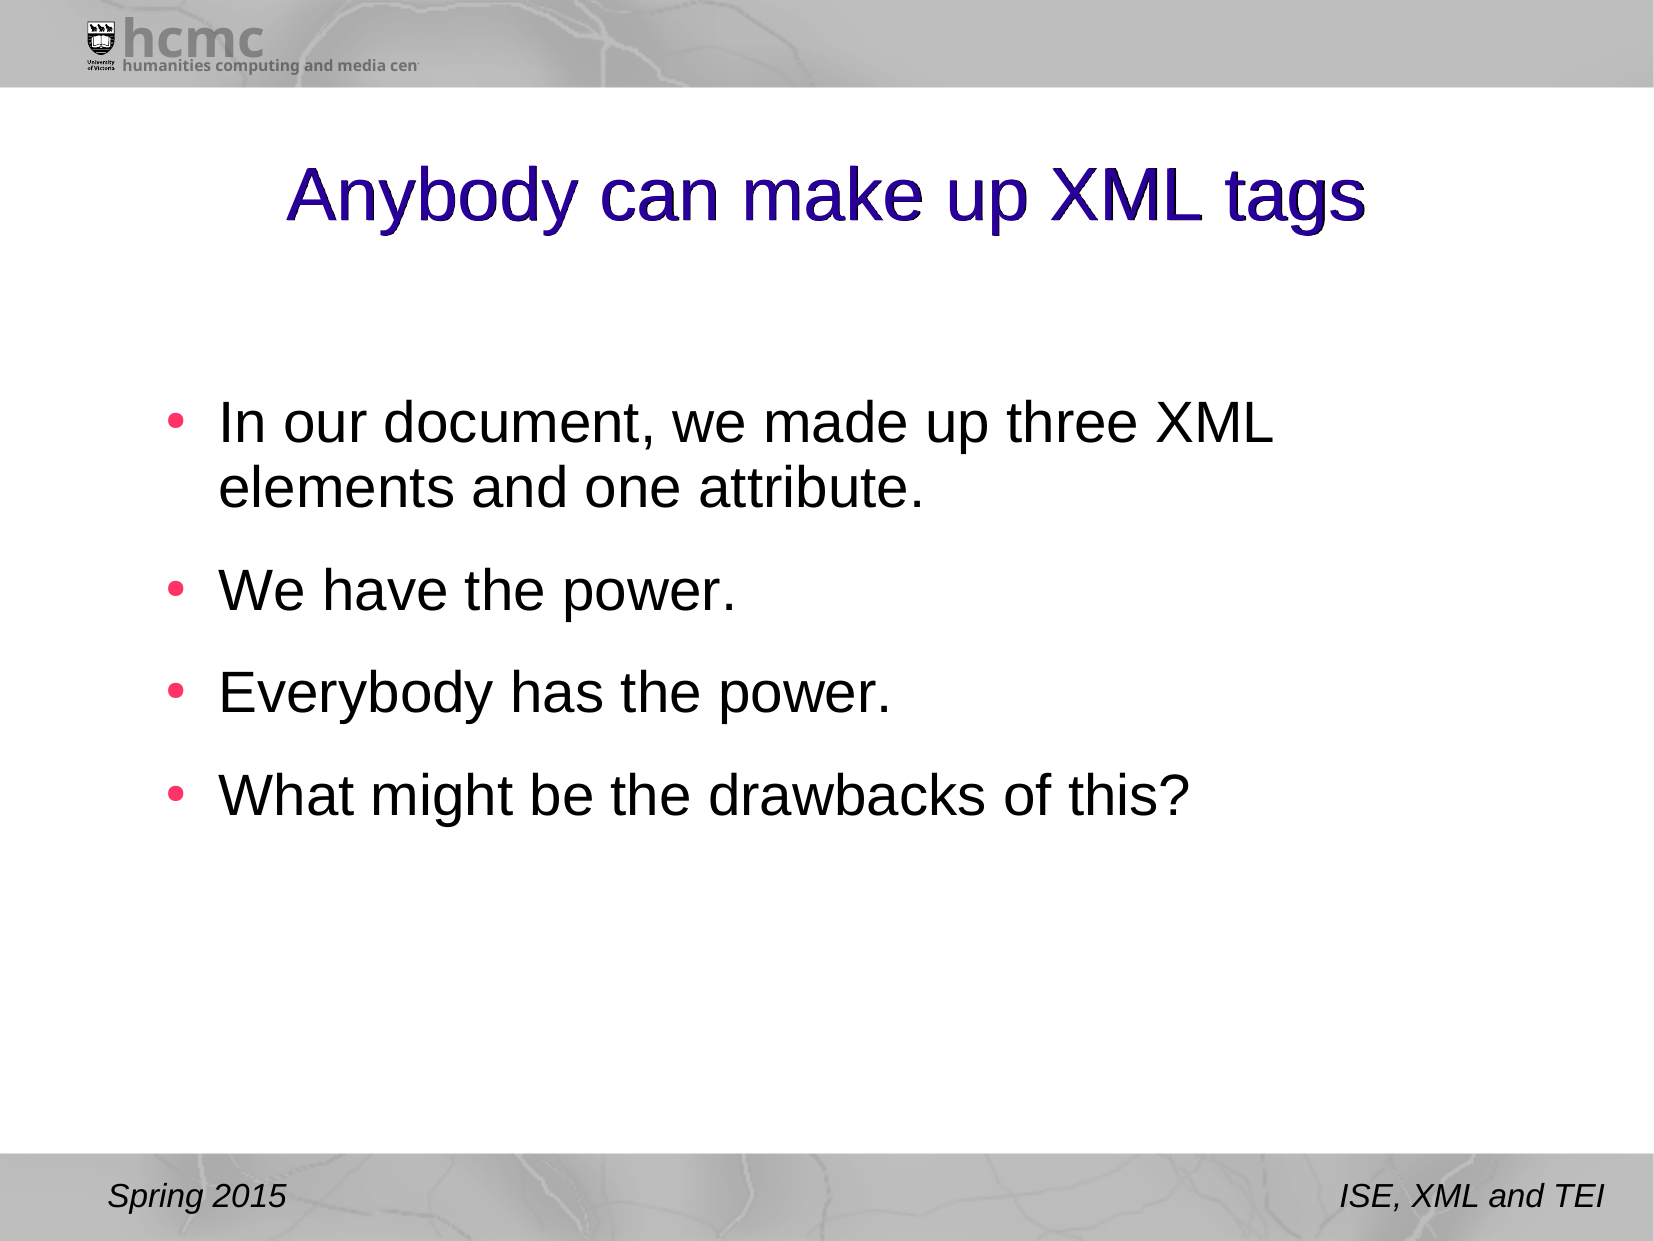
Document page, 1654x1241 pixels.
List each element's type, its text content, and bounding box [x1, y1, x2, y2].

picture [0, 0, 1654, 1241]
title Anybody can make up XML tags [118, 90, 1536, 298]
list In our document, we made up three XML elements and one attribute. We have the power. Everybody has the power. What might be the drawbacks of this? [147, 390, 1506, 1045]
